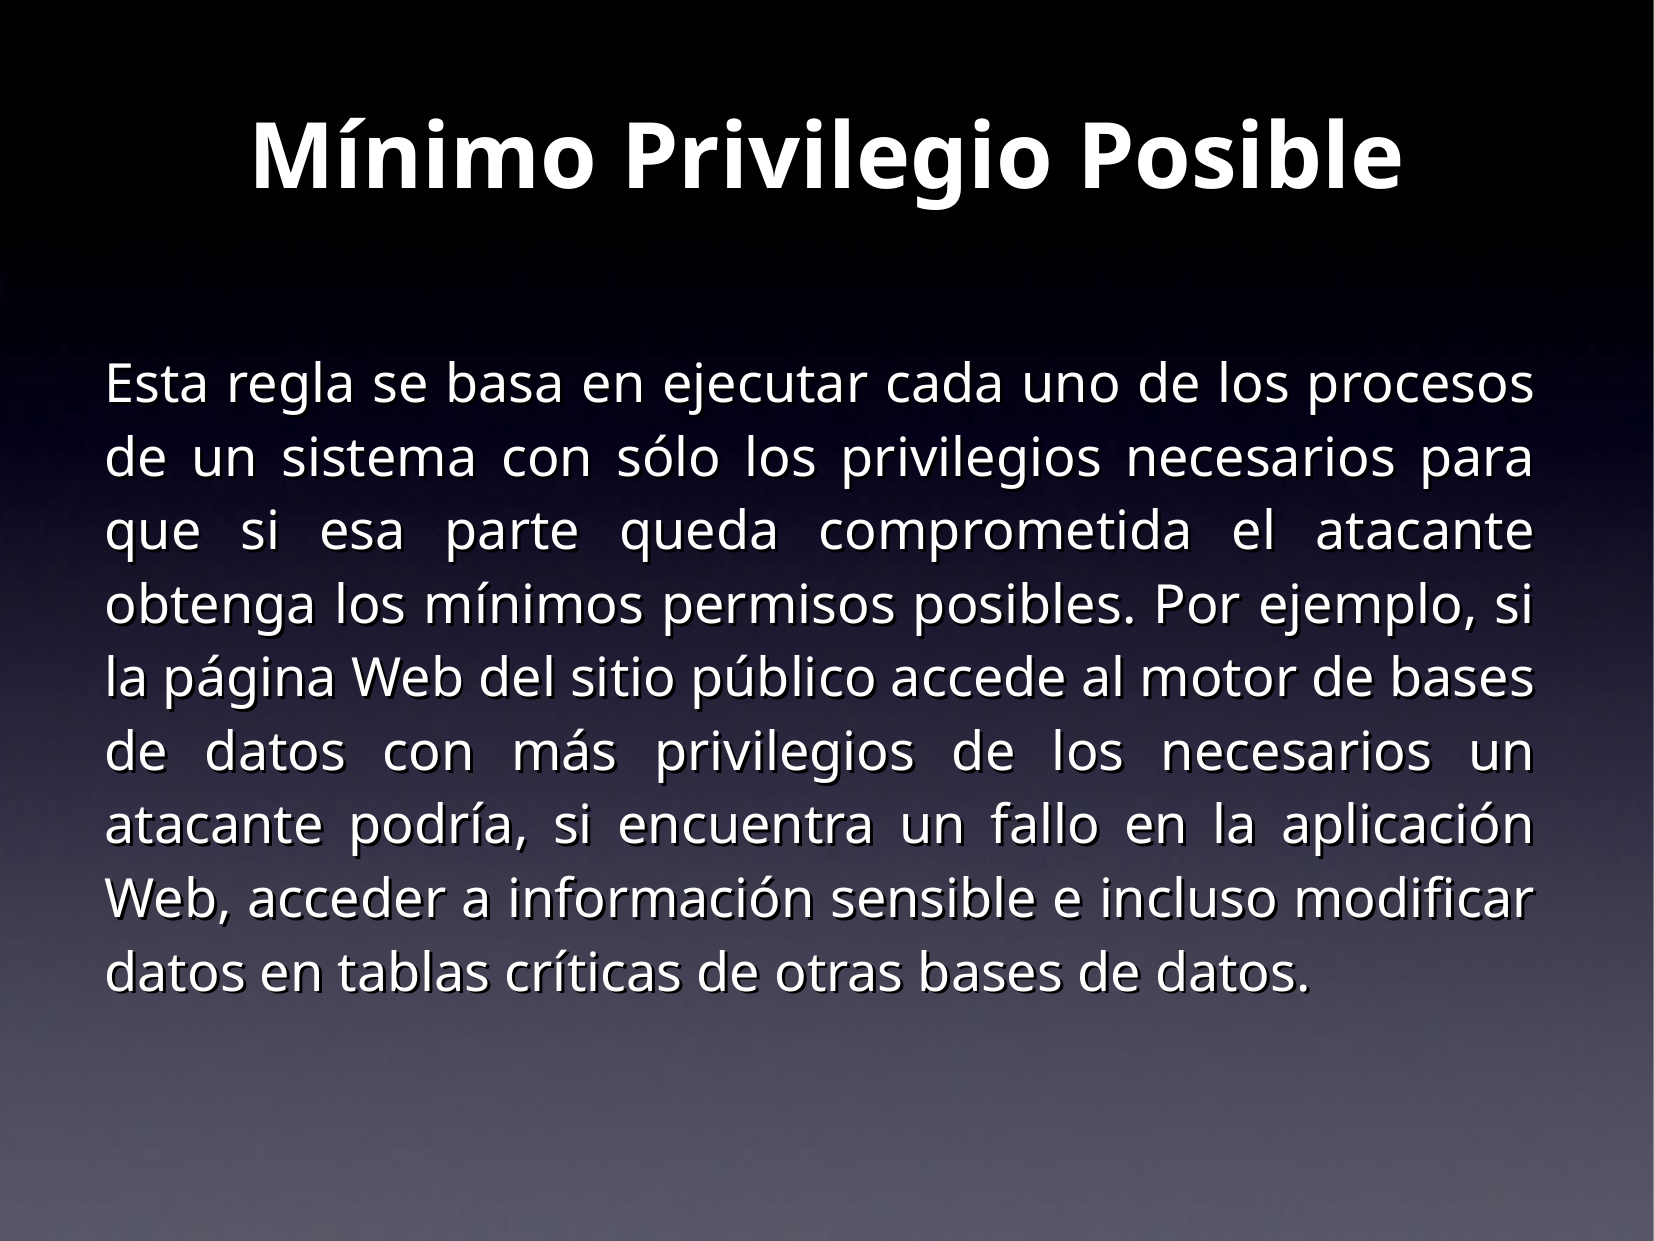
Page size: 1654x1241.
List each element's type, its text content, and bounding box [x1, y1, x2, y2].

picture [0, 0, 1654, 1241]
list Esta regla se basa en ejecutar cada uno de los procesos de un sistema con sólo los privilegios necesarios para que si esa parte queda comprometida el atacante obtenga los mínimos permisos posibles. Por ejemplo, si la página Web del sitio público accede al motor de bases de datos con más privilegios de los necesarios un atacante podría, si encuentra un fallo en la aplicación Web, acceder a información sensible e incluso modificar datos en tablas críticas de otras bases de datos. [47, 345, 1536, 1065]
title Mínimo Privilegio Posible [82, 49, 1571, 257]
